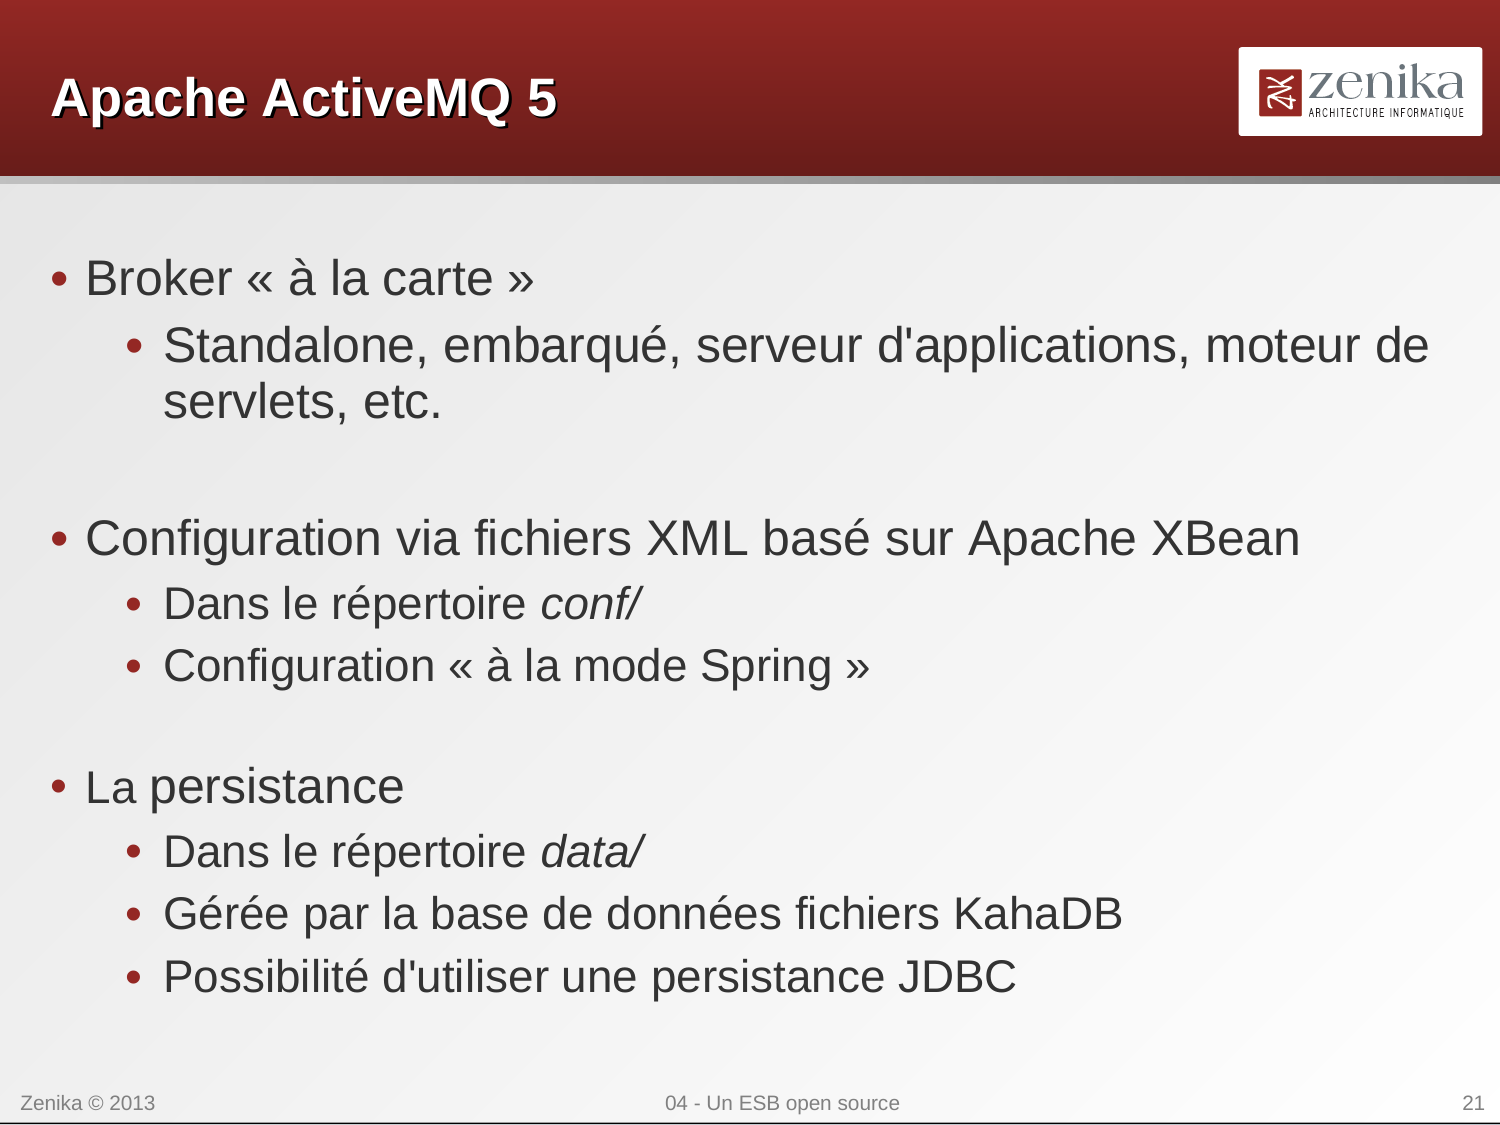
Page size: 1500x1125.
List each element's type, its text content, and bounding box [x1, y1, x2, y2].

picture [1257, 58, 1464, 125]
title Apache ActiveMQ 5 [50, 15, 1206, 180]
list Broker « à la carte » Standalone, embarqué, serveur d'applications, moteur de servlets, etc. Configuration via fichiers XML basé sur Apache XBean Dans le répertoire conf/ Configuration « à la mode Spring » La persistance Dans le répertoire data/ Gérée par la base de données fichiers KahaDB Possibilité d'utiliser une persistance JDBC [50, 250, 1477, 1064]
